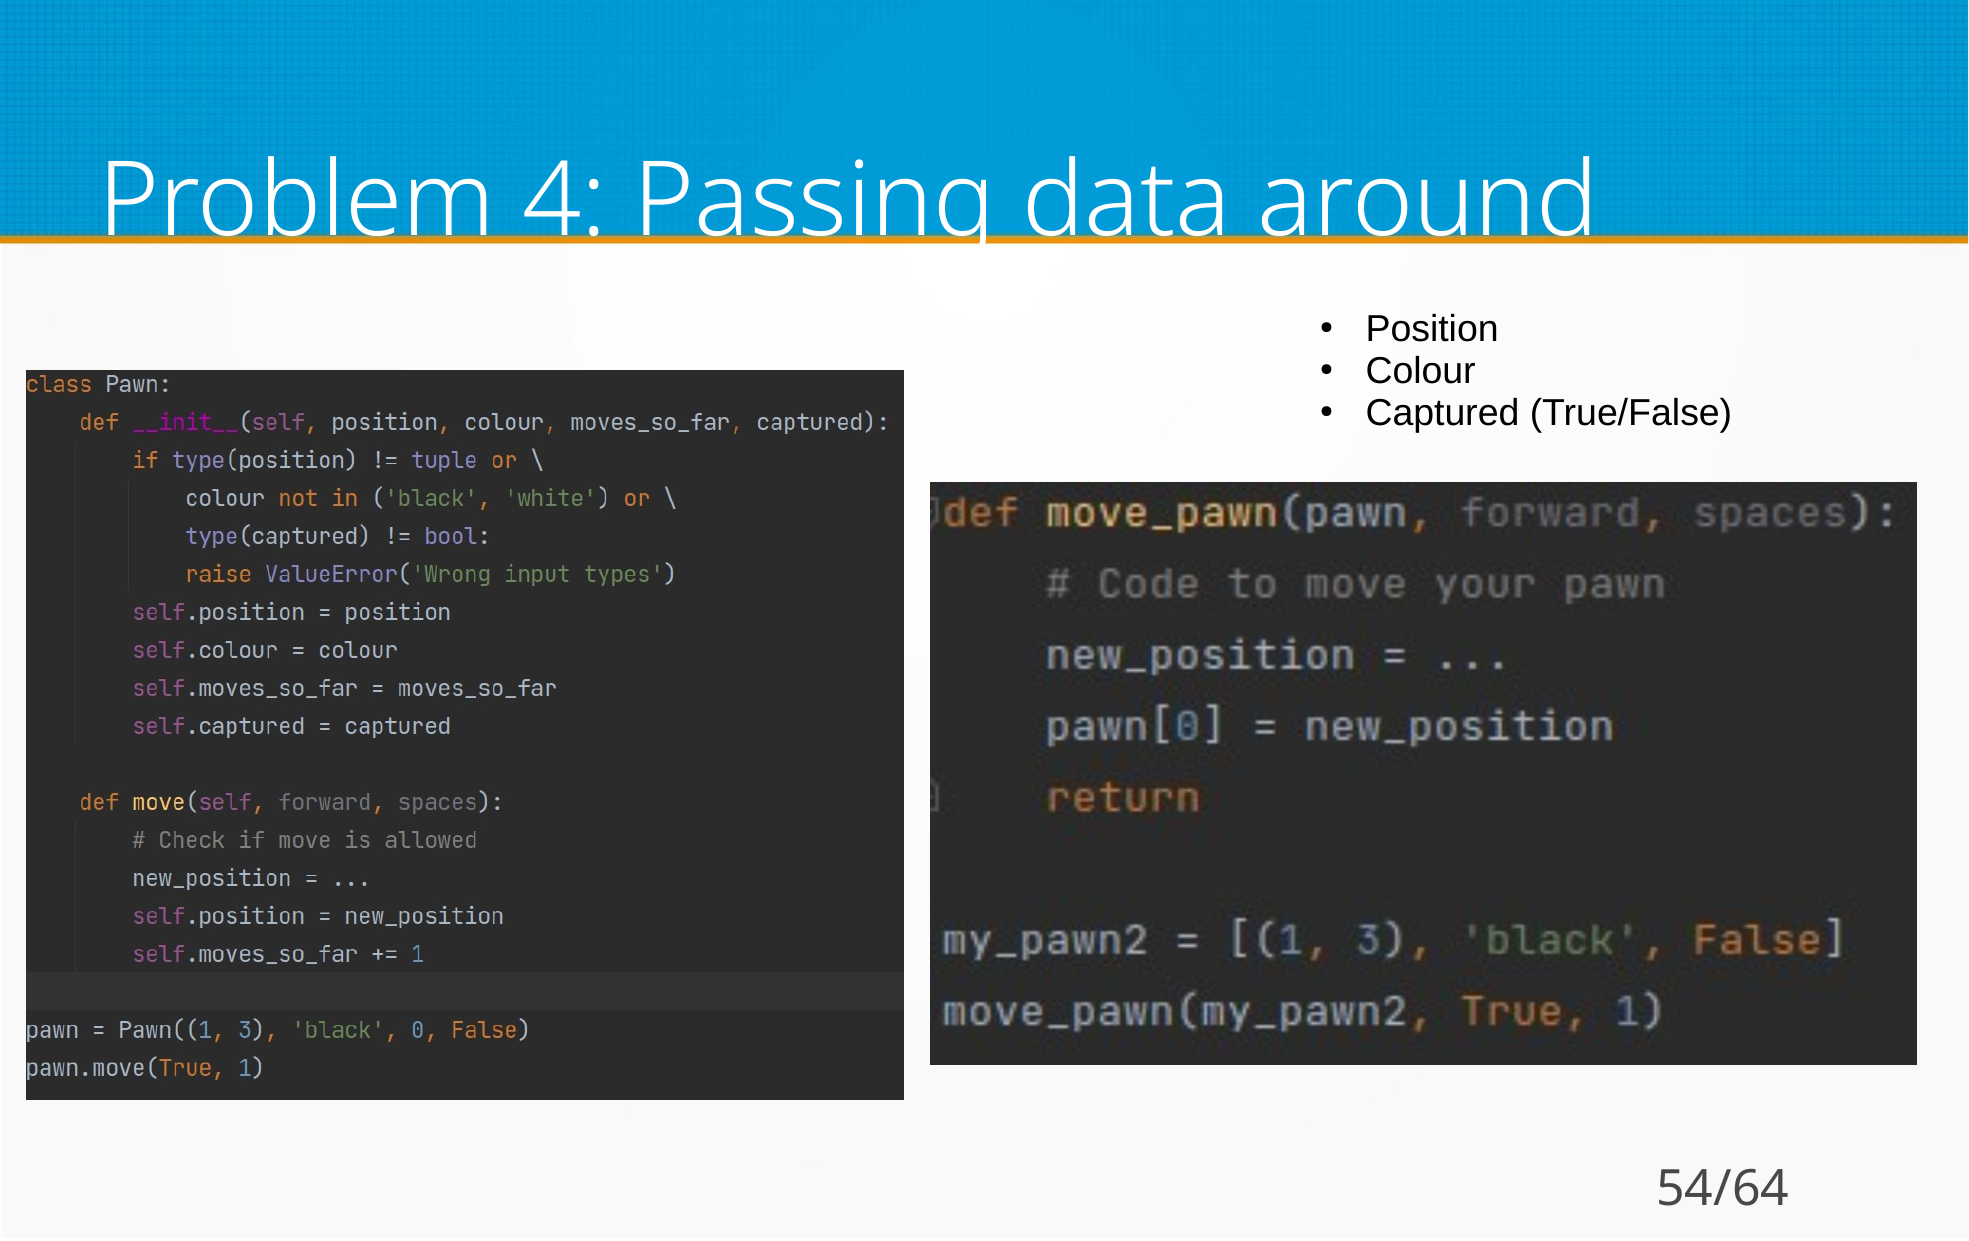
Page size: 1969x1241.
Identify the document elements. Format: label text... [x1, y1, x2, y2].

title Problem 4: Passing data around [98, 49, 1870, 257]
text_box Position Colour Captured (True/False) [1305, 300, 1831, 441]
picture [0, 233, 1969, 1241]
